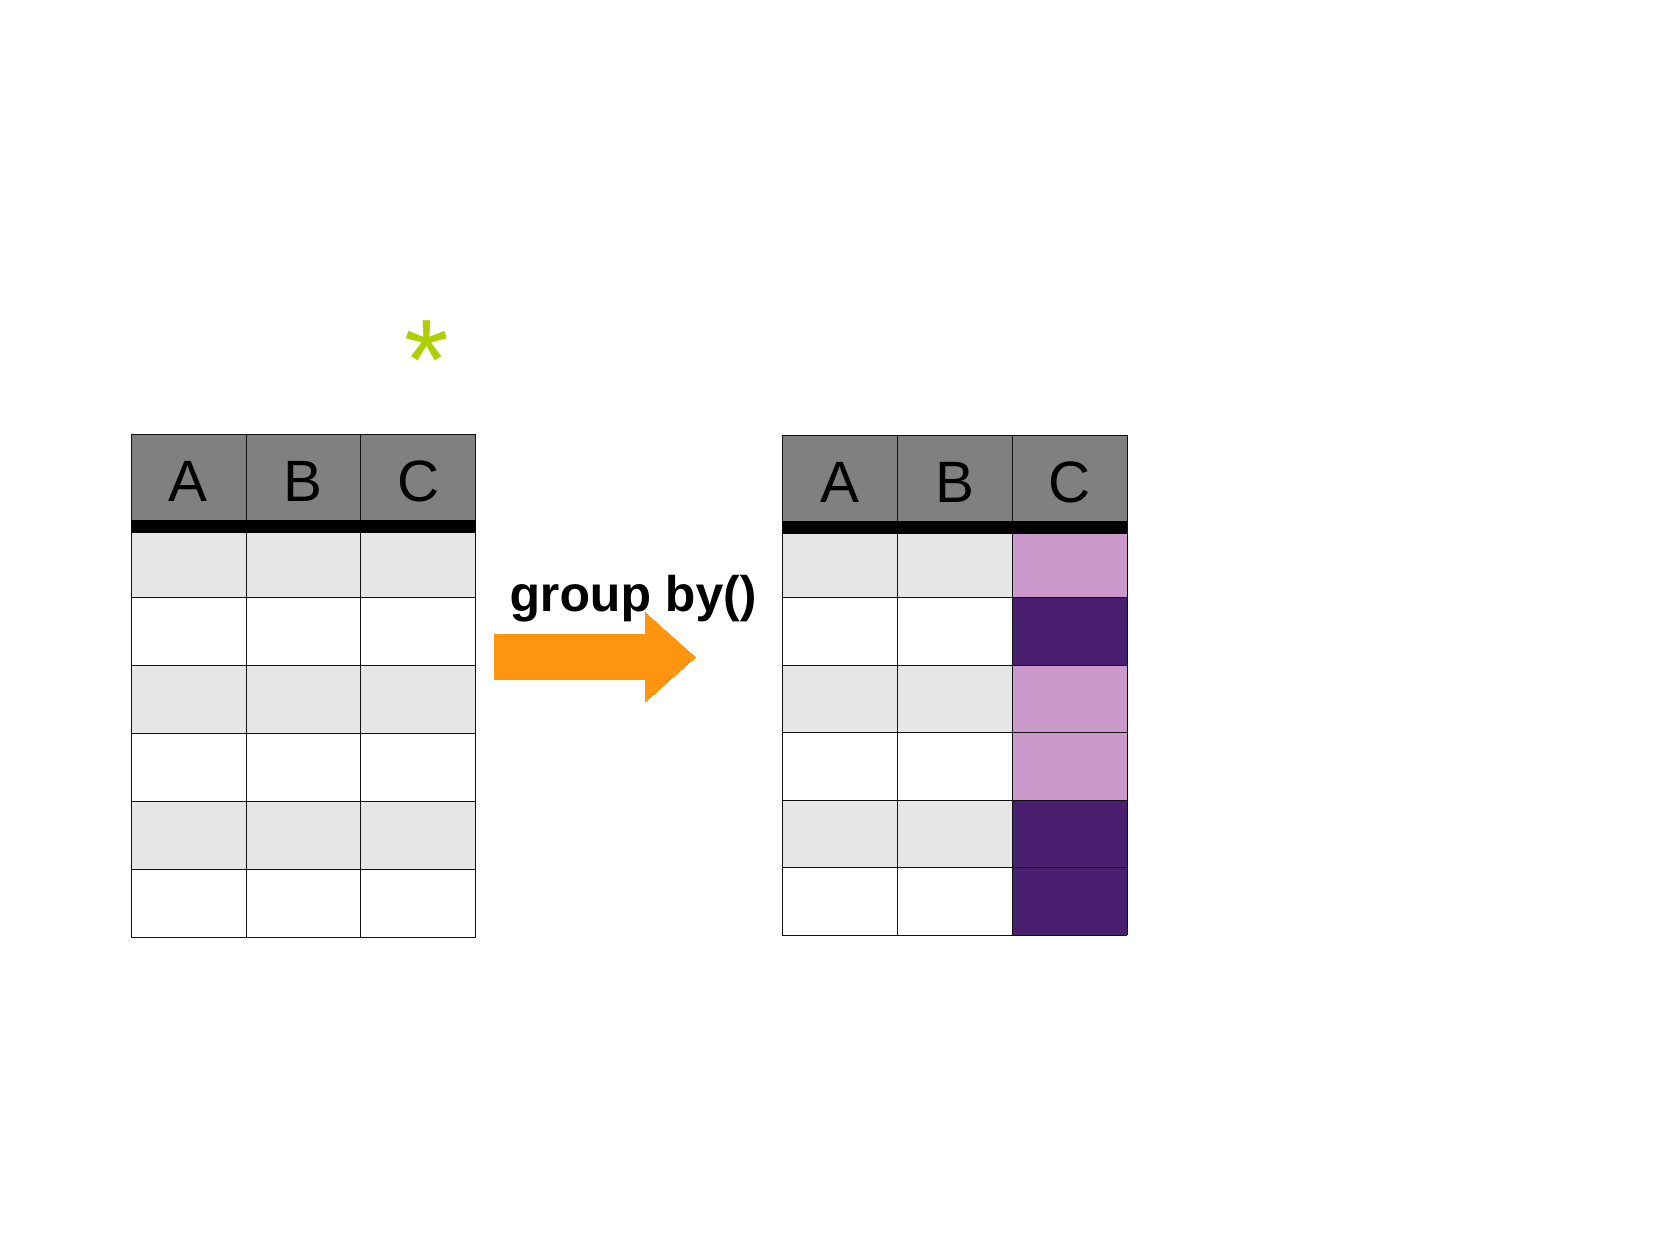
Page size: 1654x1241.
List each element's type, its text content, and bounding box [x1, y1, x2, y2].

table_cell [361, 802, 475, 869]
table_cell [783, 733, 897, 800]
table_cell [783, 868, 897, 935]
table_cell [247, 734, 360, 801]
table_header C [361, 435, 475, 520]
table_cell [783, 598, 897, 665]
table_cell [898, 666, 1012, 732]
table_header C [1013, 436, 1127, 521]
table_cell [1013, 534, 1127, 597]
table_cell [247, 802, 360, 869]
table_cell [247, 666, 360, 733]
table_cell [132, 802, 246, 869]
text_box * [389, 288, 464, 432]
text_box group by() [494, 558, 776, 630]
table_cell [132, 533, 246, 597]
table_cell [132, 734, 246, 801]
table_cell [132, 666, 246, 733]
table_cell [361, 666, 475, 733]
table_cell [898, 598, 1012, 665]
table_cell [1013, 598, 1127, 665]
table_cell [1013, 801, 1127, 867]
table_cell [1013, 666, 1127, 732]
table_cell [898, 534, 1012, 597]
table_cell [783, 666, 897, 732]
table_cell [898, 801, 1012, 867]
table_cell [1013, 868, 1127, 935]
table_cell [247, 870, 360, 937]
table_cell [361, 598, 475, 665]
table_cell [898, 733, 1012, 800]
table_cell [783, 801, 897, 867]
table_header B [247, 435, 360, 520]
table_header B [898, 436, 1012, 521]
table_cell [898, 868, 1012, 935]
text_box [494, 630, 696, 702]
table_cell [783, 534, 897, 597]
table_header A [783, 436, 897, 521]
table_cell [132, 598, 246, 665]
table_header A [132, 435, 246, 520]
table_cell [247, 533, 360, 597]
table_cell [247, 598, 360, 665]
table_cell [361, 533, 475, 597]
table_cell [132, 870, 246, 937]
table_cell [361, 734, 475, 801]
table_cell [1013, 733, 1127, 800]
table_cell [361, 870, 475, 937]
